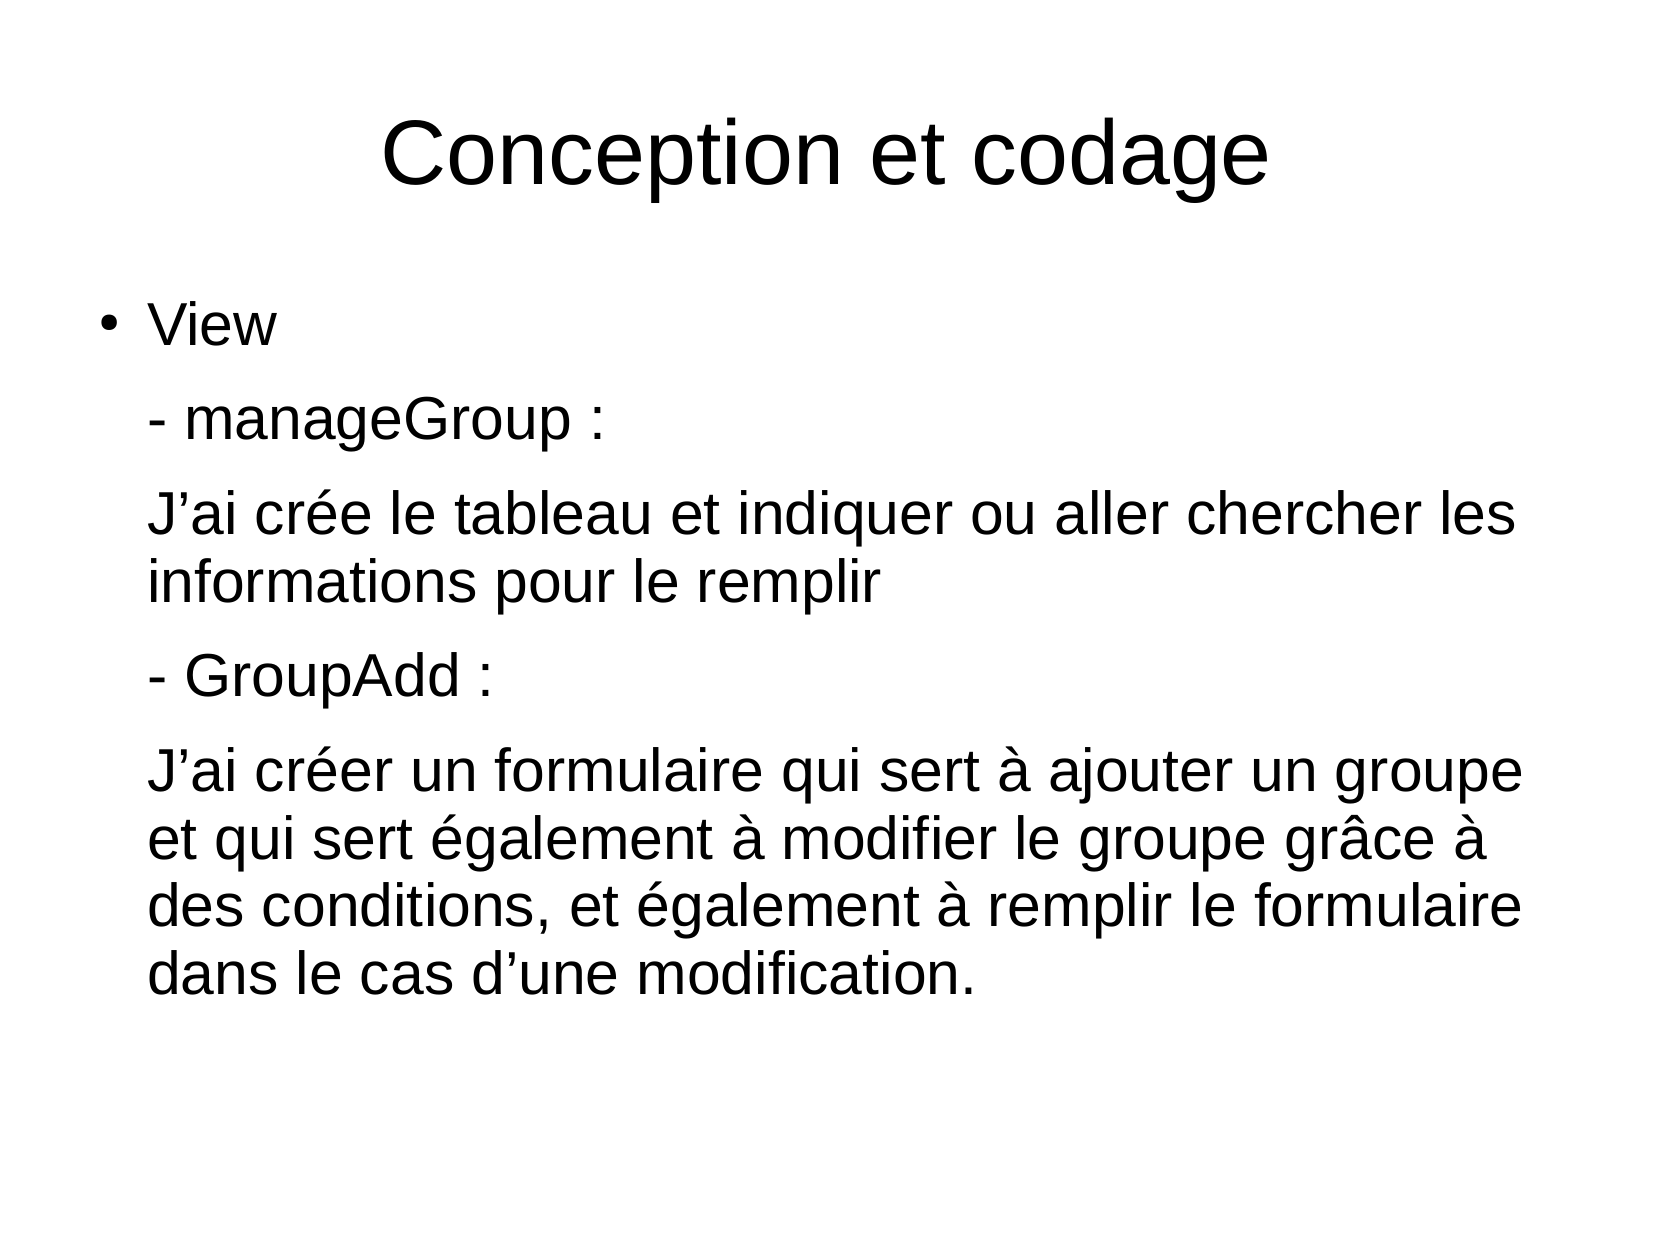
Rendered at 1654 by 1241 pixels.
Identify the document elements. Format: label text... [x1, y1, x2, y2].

title Conception et codage [82, 49, 1571, 257]
list View - manageGroup : J’ai crée le tableau et indiquer ou aller chercher les informations pour le remplir - GroupAdd : J’ai créer un formulaire qui sert à ajouter un groupe et qui sert également à modifier le groupe grâce à des conditions, et également à remplir le formulaire dans le cas d’une modification. [82, 290, 1571, 1010]
